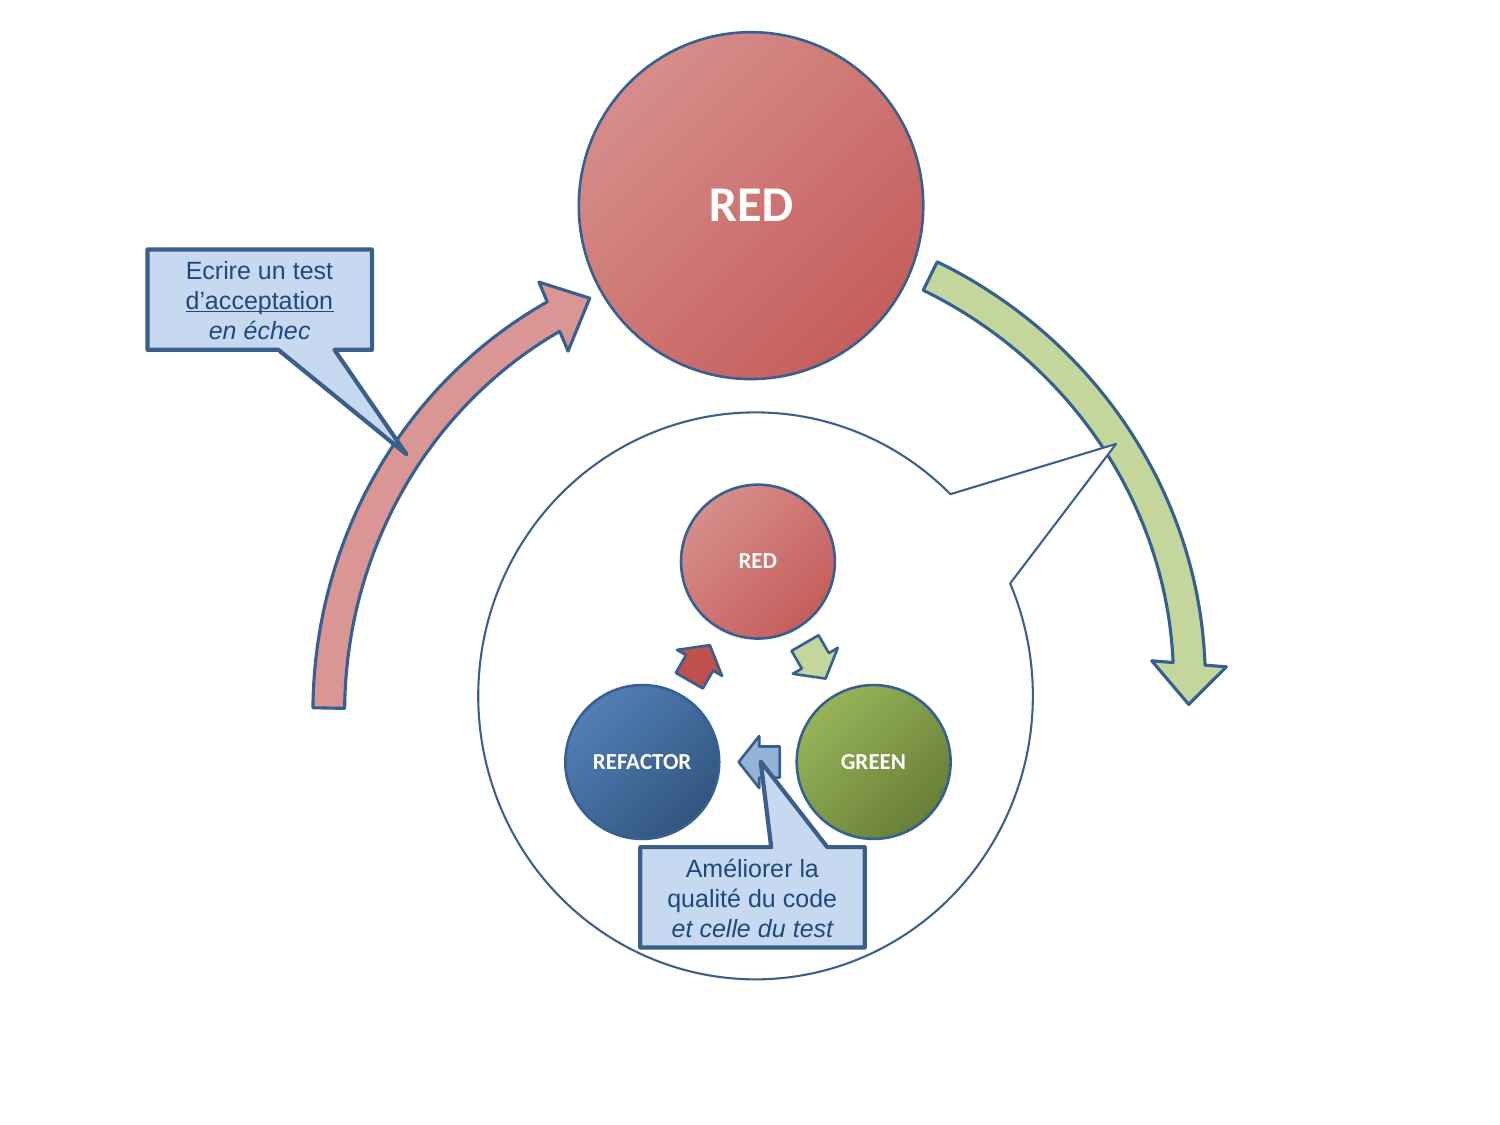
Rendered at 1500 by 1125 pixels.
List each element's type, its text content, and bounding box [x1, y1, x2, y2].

text_box RED [578, 32, 924, 380]
text_box GREEN [796, 685, 951, 839]
text_box Ecrire un test d’acceptation en échec [147, 249, 407, 455]
text_box RED [681, 484, 835, 639]
text_box [312, 282, 590, 709]
text_box Améliorer la qualité du code et celle du test [640, 761, 865, 948]
text_box [478, 261, 1227, 980]
text_box REFACTOR [565, 685, 720, 839]
